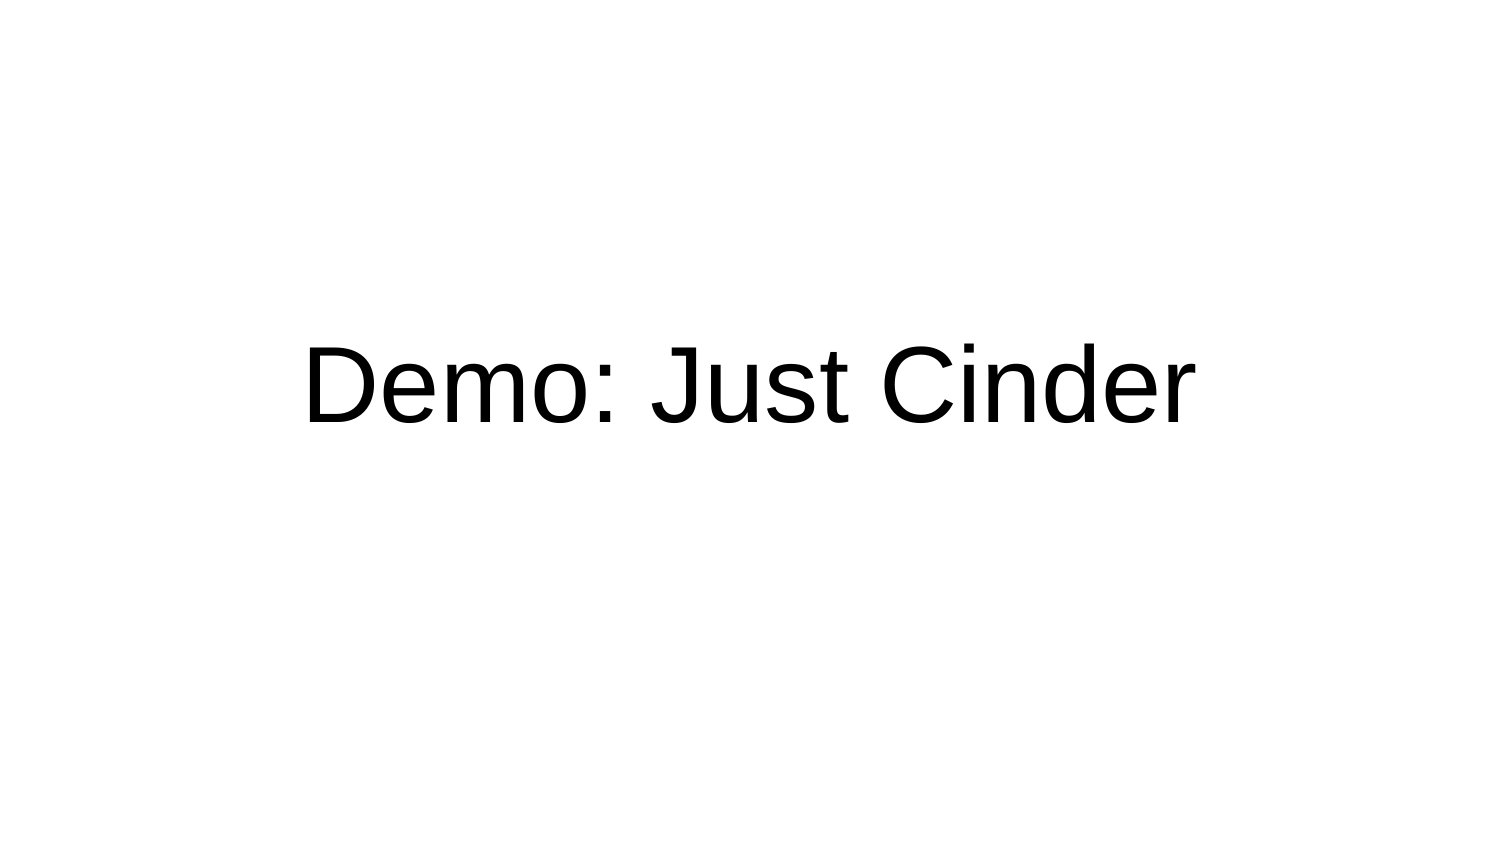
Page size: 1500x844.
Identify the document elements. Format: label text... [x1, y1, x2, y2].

title Demo: Just Cinder [51, 122, 1449, 459]
